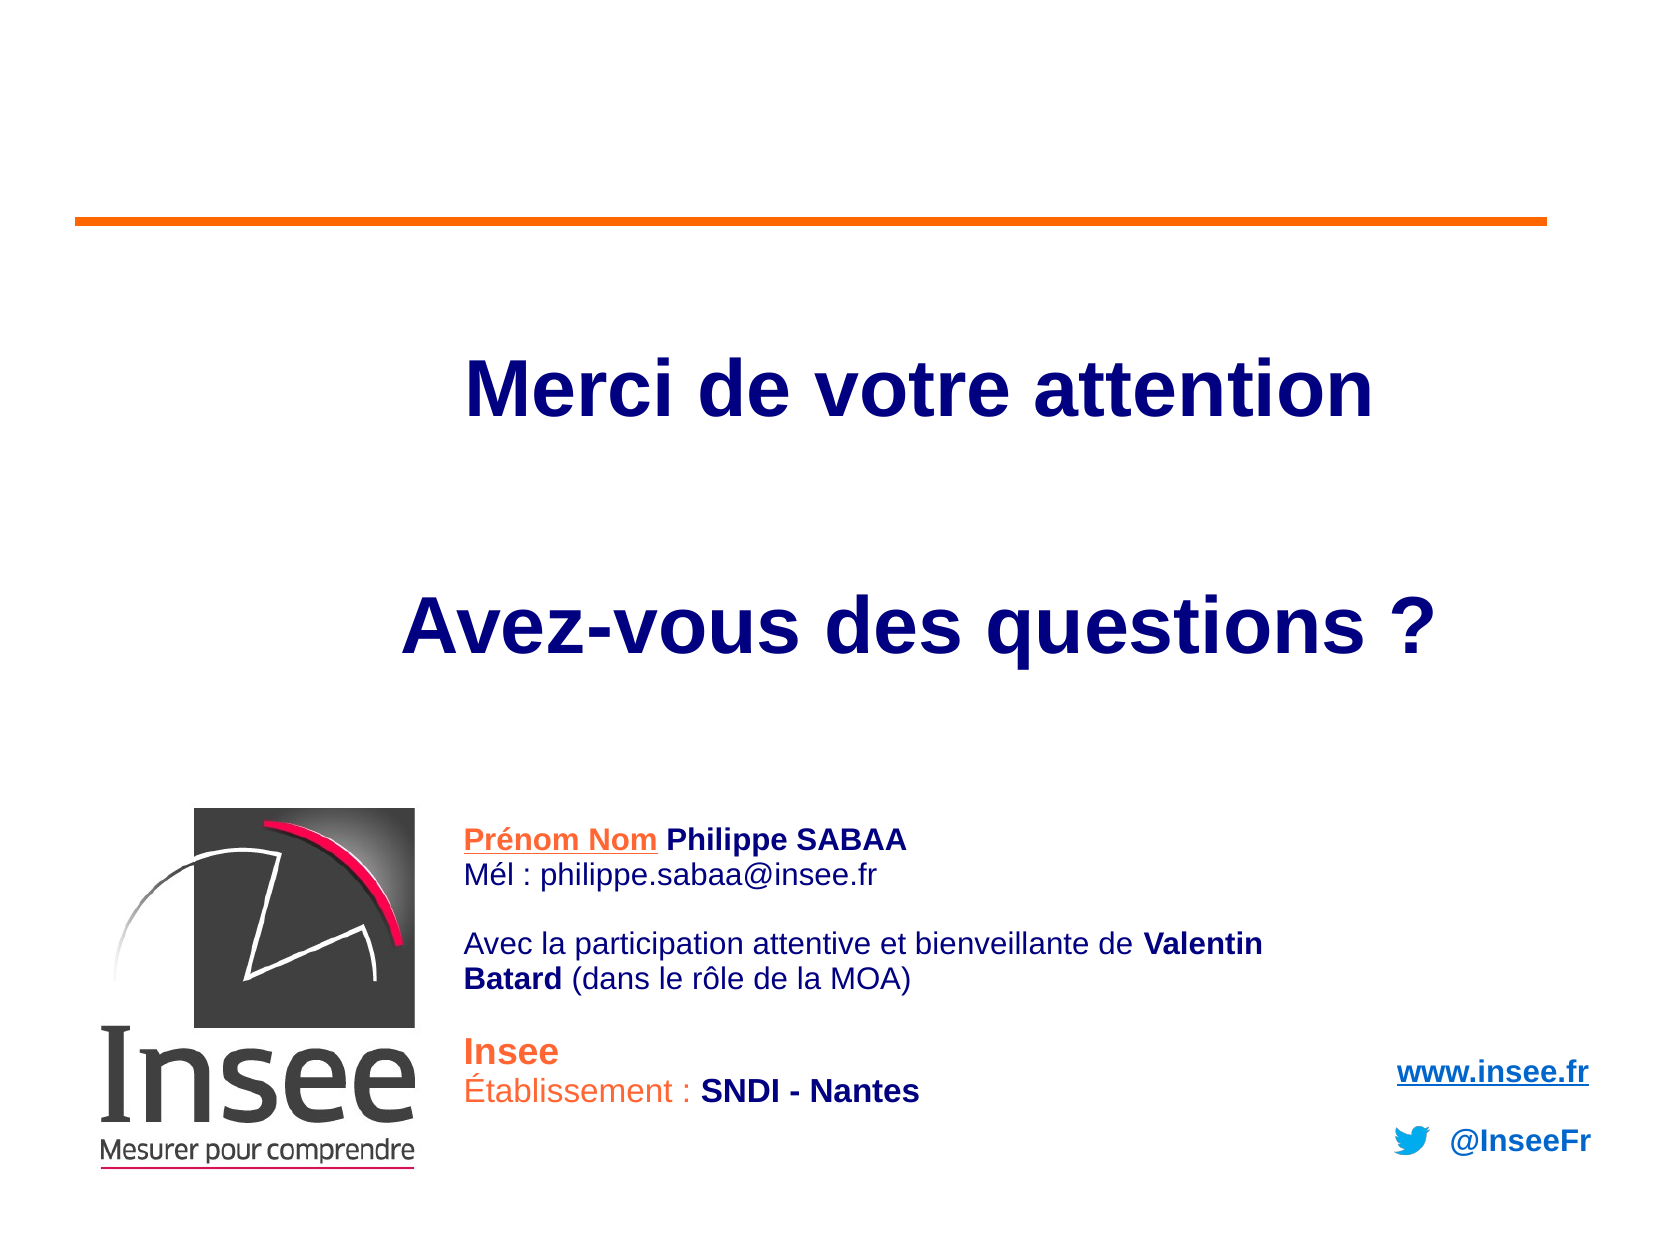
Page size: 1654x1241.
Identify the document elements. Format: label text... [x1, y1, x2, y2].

text_box Prénom Nom Philippe SABAA Mél : philippe.sabaa@insee.fr Avec la participation attentive et bienveillante de Valentin Batard (dans le rôle de la MOA) Insee Établissement : SNDI - Nantes [448, 814, 1335, 1187]
list Merci de votre attention Avez-vous des questions ? [271, 343, 1501, 674]
picture [70, 780, 446, 1195]
picture [1383, 1111, 1442, 1170]
